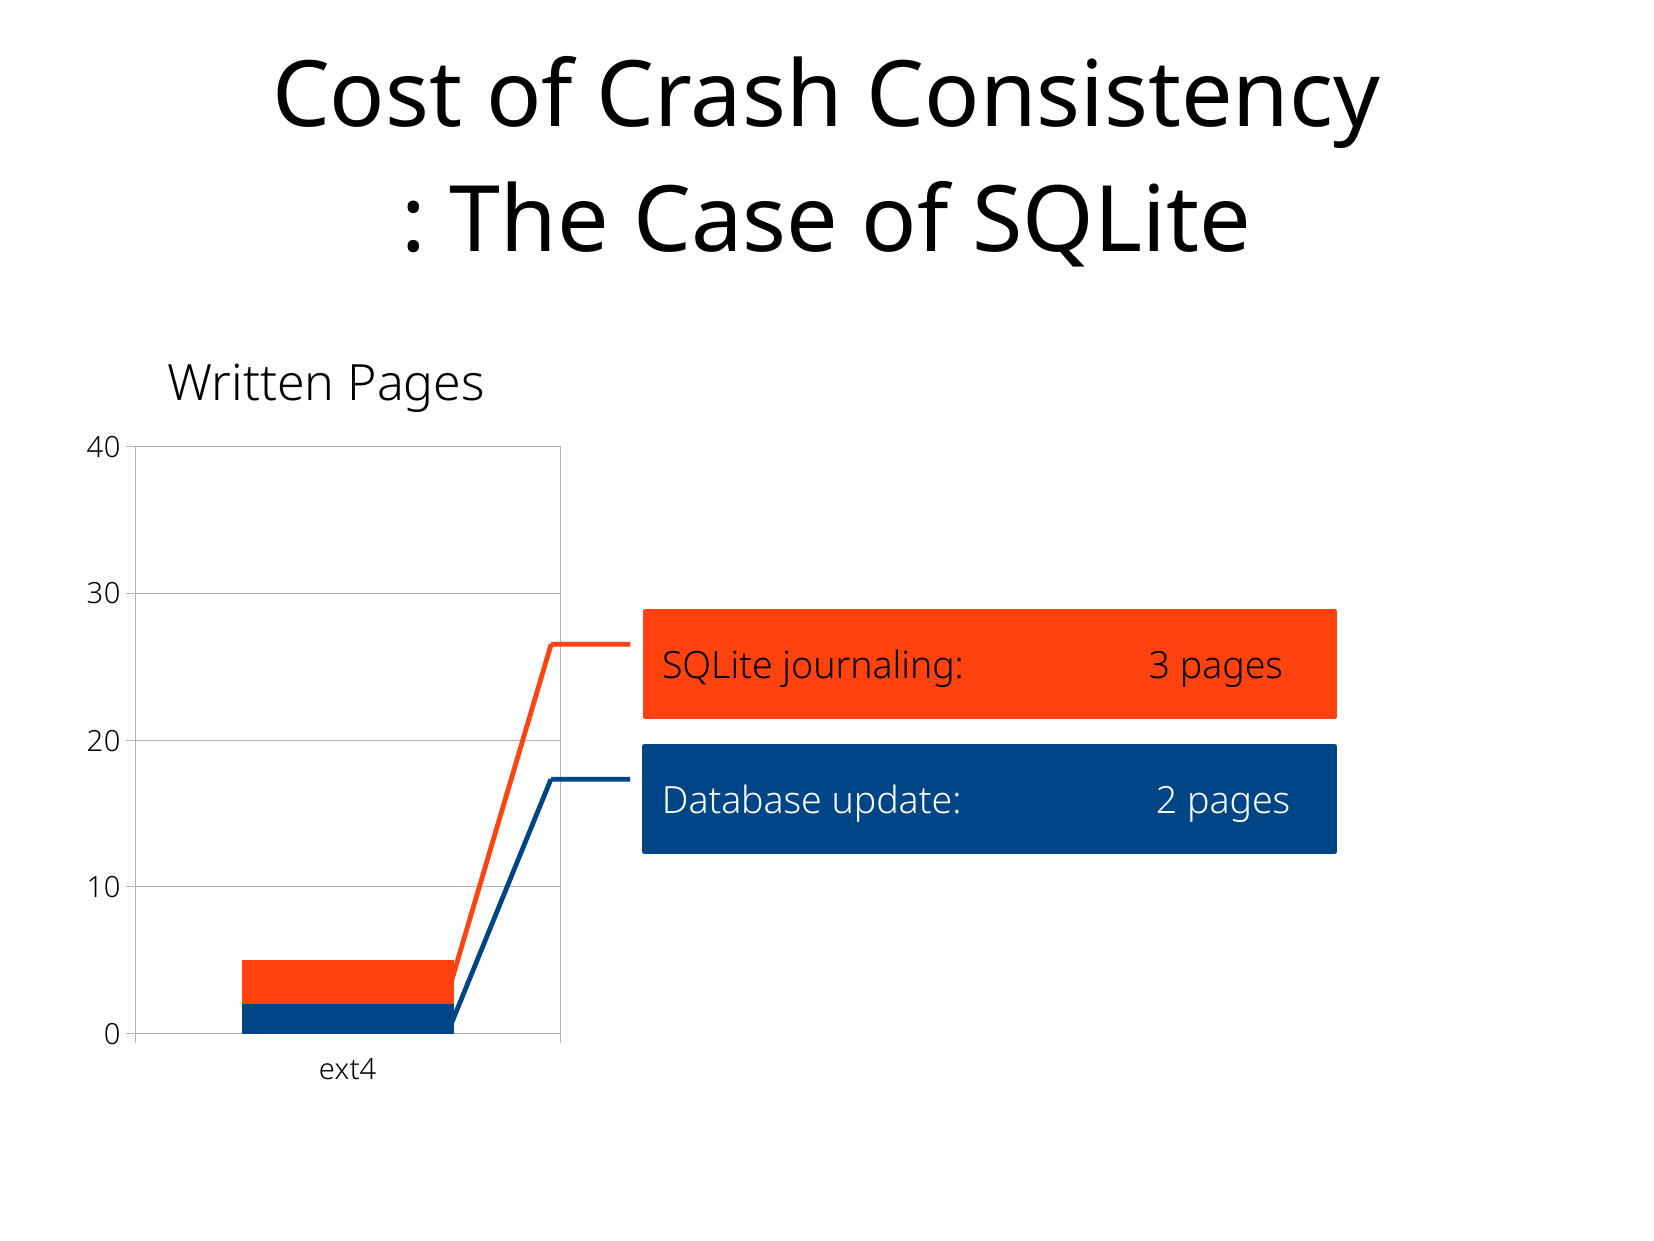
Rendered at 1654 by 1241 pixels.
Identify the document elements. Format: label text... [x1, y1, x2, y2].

text_box SQLite journaling: 3 pages [645, 611, 1335, 717]
text_box Written Pages [152, 339, 520, 423]
chart [76, 411, 571, 1104]
title Cost of Crash Consistency : The Case of SQLite [82, 27, 1571, 279]
text_box Database update: 2 pages [645, 746, 1335, 852]
